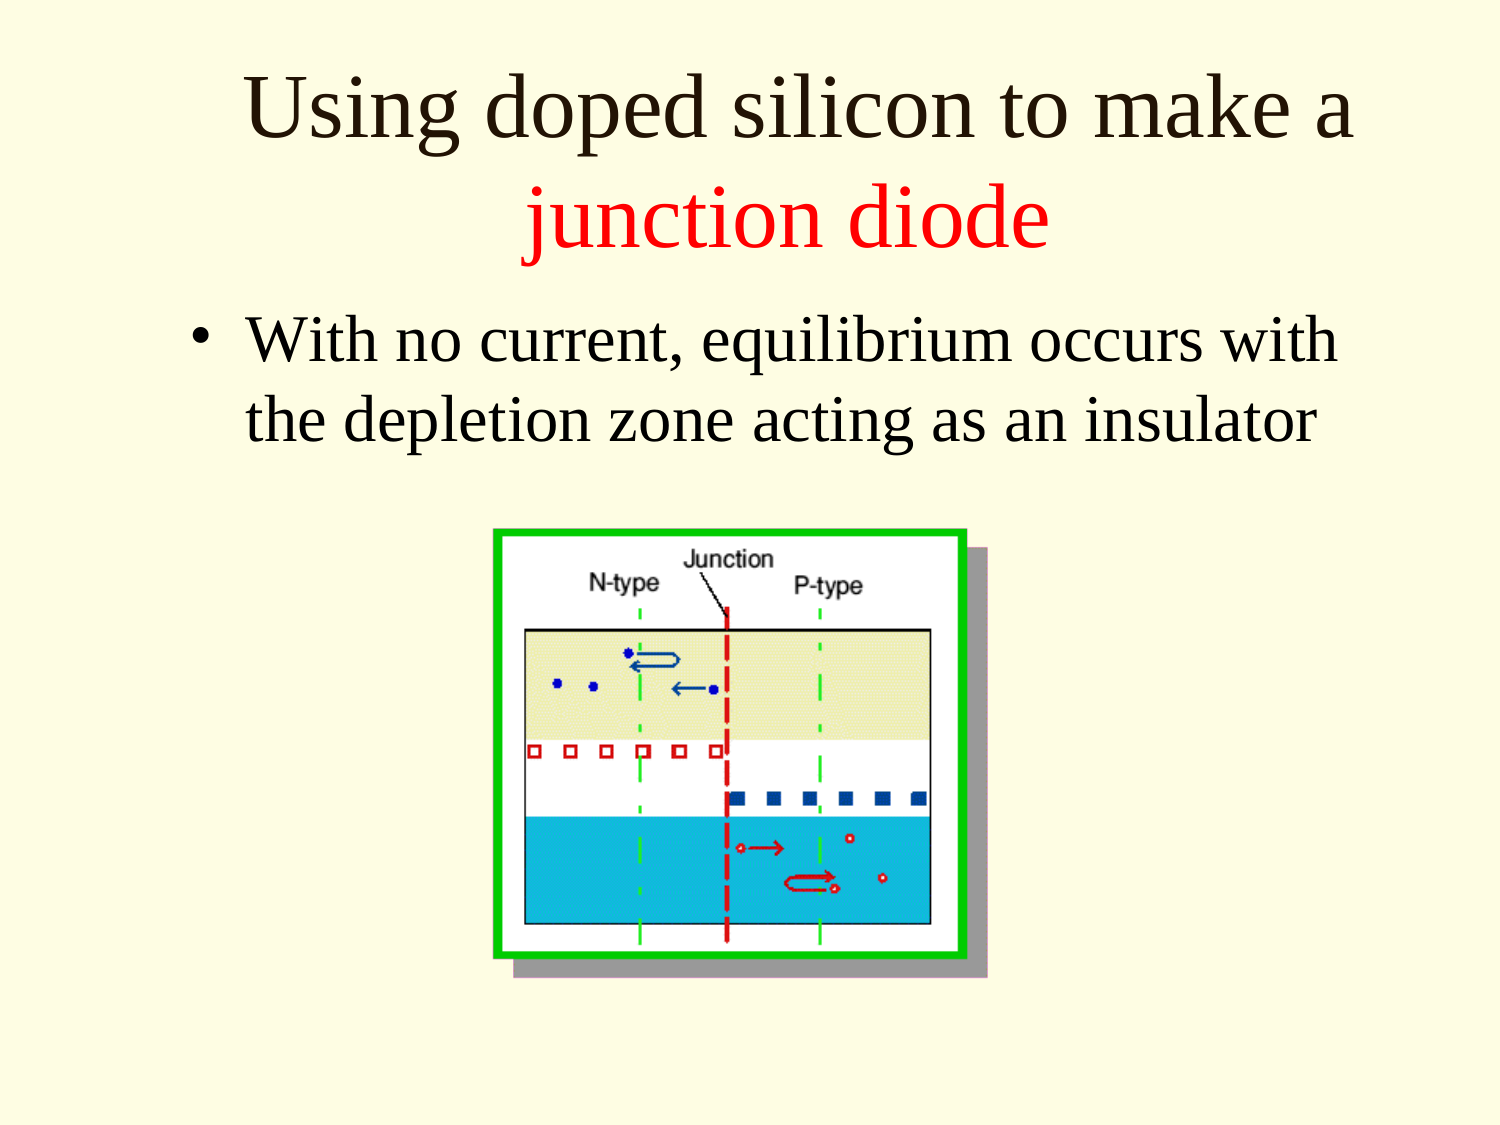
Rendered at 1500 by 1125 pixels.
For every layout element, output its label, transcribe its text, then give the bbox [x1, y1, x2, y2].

picture [487, 524, 991, 986]
list With no current, equilibrium occurs with the depletion zone acting as an insulator [174, 287, 1425, 963]
title Using doped silicon to make a junction diode [174, 38, 1425, 274]
